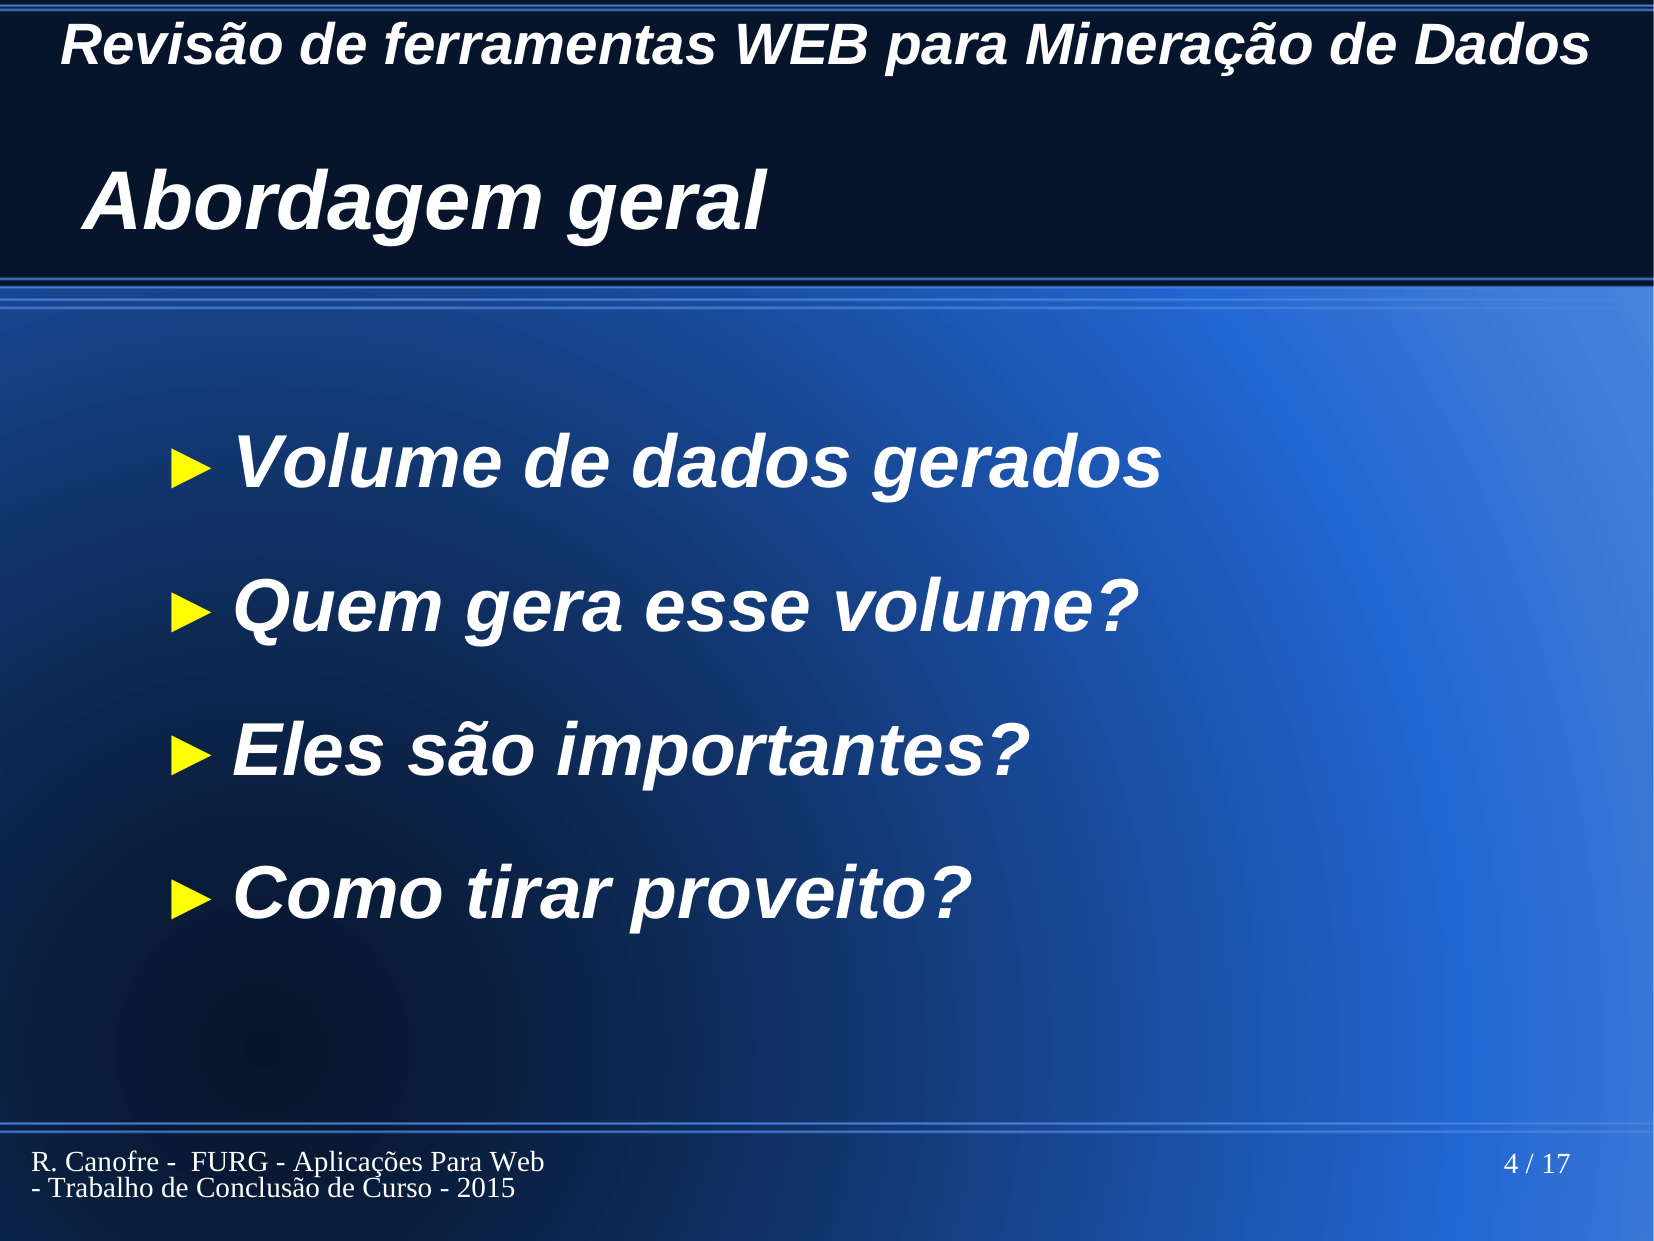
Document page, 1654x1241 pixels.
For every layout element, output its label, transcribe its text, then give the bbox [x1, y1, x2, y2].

picture [0, 83, 1654, 1241]
picture [0, 0, 1654, 5]
list Volume de dados gerados Quem gera esse volume? Eles são importantes? Como tirar proveito? [153, 377, 1512, 1003]
title Revisão de ferramentas WEB para Mineração de Dados [0, 5, 1654, 83]
title Abordagem geral [82, 129, 1607, 272]
